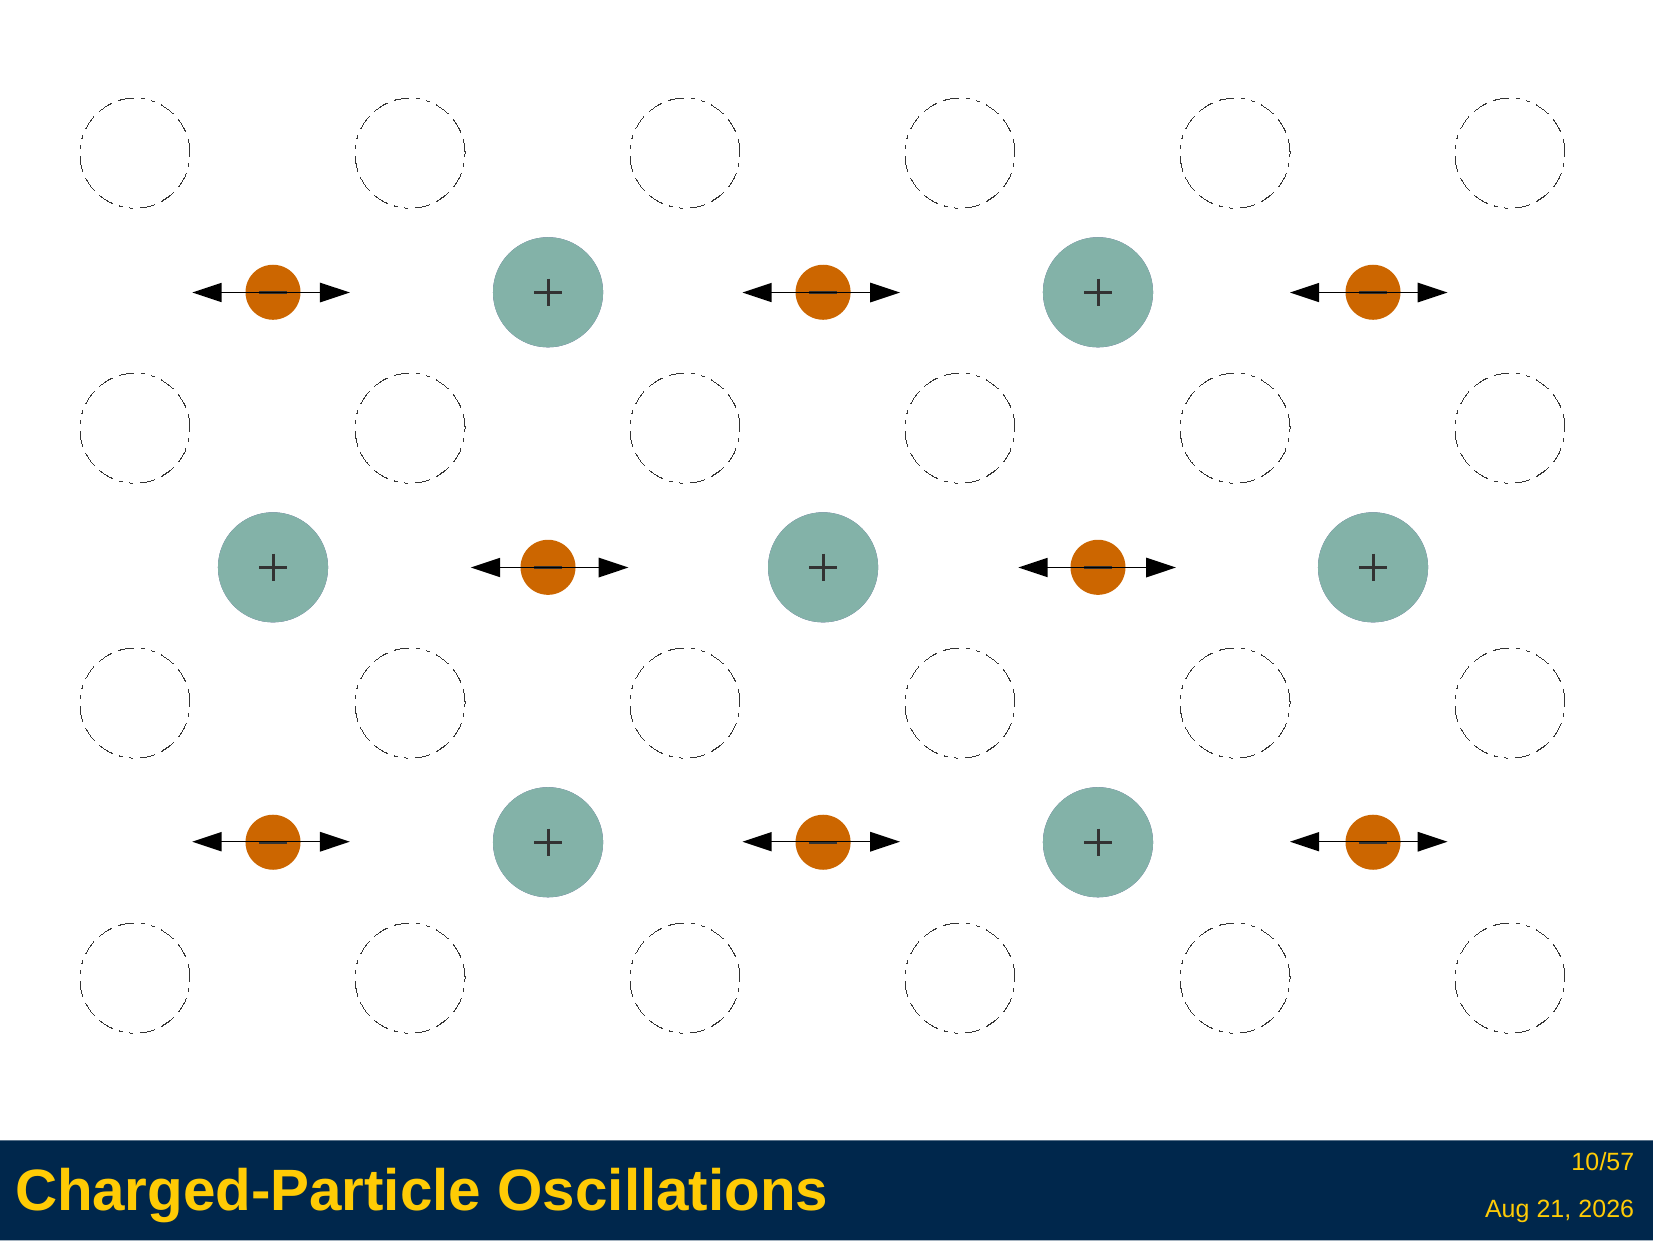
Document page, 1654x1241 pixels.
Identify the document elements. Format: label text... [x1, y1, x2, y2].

text_box [1042, 237, 1154, 348]
text_box [795, 264, 851, 292]
text_box [1042, 787, 1154, 898]
text_box [795, 842, 851, 870]
text_box [1070, 568, 1126, 595]
text_box [1345, 842, 1401, 870]
text_box [1345, 293, 1401, 320]
text_box [795, 293, 851, 320]
text_box [768, 512, 879, 623]
text_box [795, 814, 851, 841]
title Charged-Particle Oscillations [14, 1140, 1380, 1241]
text_box [245, 264, 301, 292]
text_box [1345, 814, 1401, 841]
text_box [1345, 264, 1401, 292]
text_box [217, 512, 329, 623]
text_box [492, 237, 604, 348]
text_box [245, 842, 301, 870]
text_box [1070, 539, 1126, 567]
text_box [245, 814, 301, 841]
text_box [492, 787, 604, 898]
text_box [520, 539, 576, 567]
text_box [520, 568, 576, 595]
text_box [1317, 512, 1429, 623]
text_box [245, 293, 301, 320]
